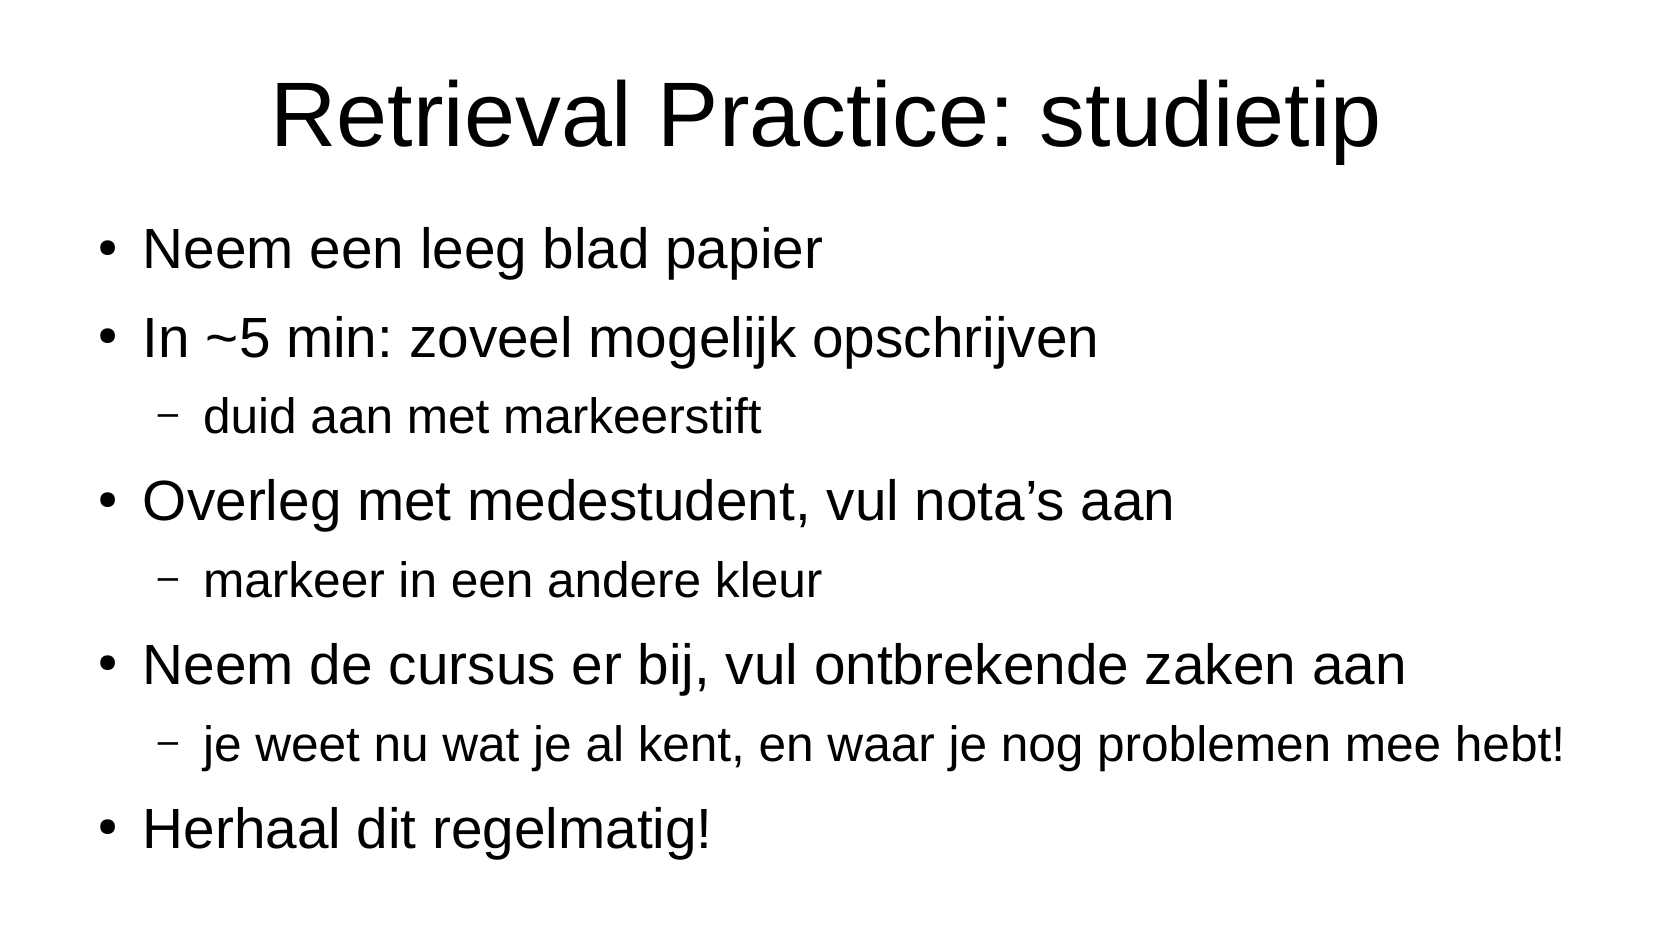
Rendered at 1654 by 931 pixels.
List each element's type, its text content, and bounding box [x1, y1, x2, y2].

title Retrieval Practice: studietip [82, 37, 1571, 193]
list Neem een leeg blad papier In ~5 min: zoveel mogelijk opschrijven duid aan met markeerstift Overleg met medestudent, vul nota’s aan markeer in een andere kleur Neem de cursus er bij, vul ontbrekende zaken aan je weet nu wat je al kent, en waar je nog problemen mee hebt! Herhaal dit regelmatig! [82, 217, 1571, 910]
